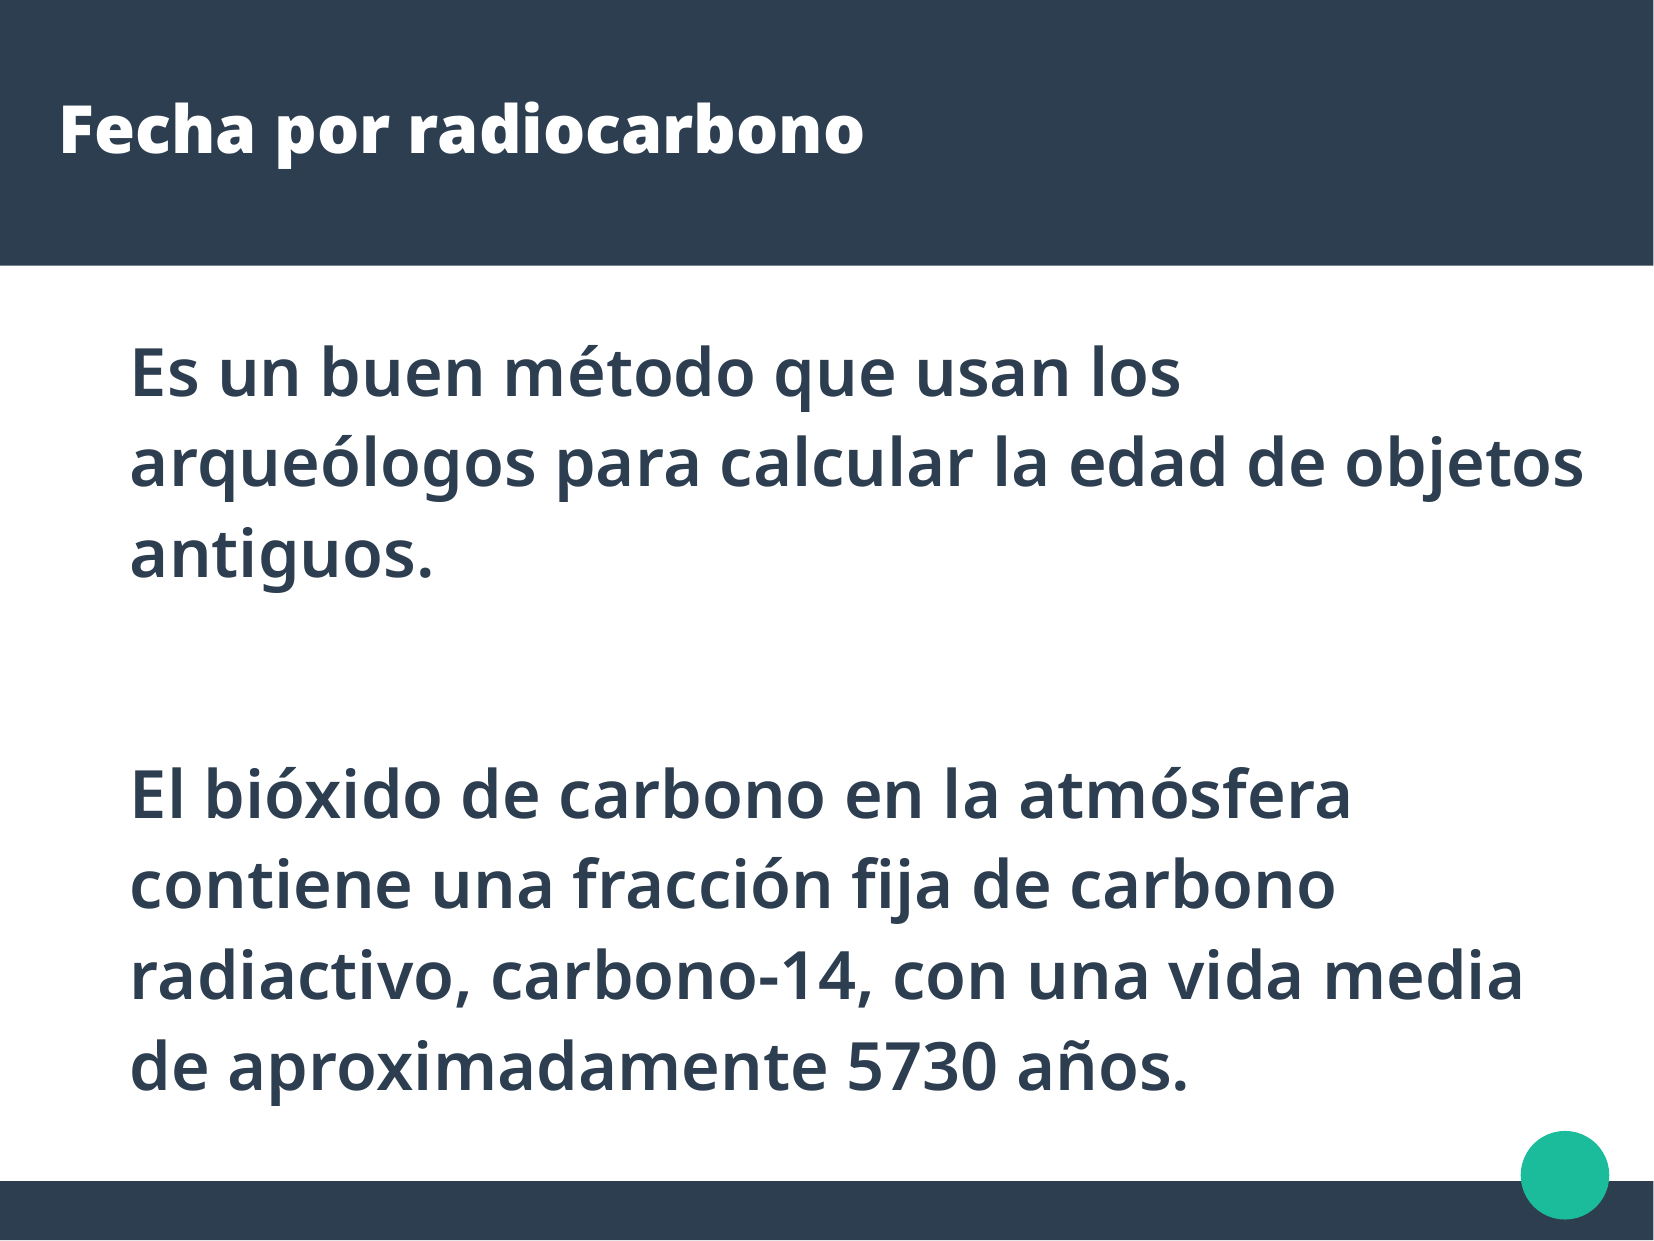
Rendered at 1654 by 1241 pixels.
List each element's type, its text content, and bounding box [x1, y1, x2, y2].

title Fecha por radiocarbono [59, 49, 1595, 207]
list Es un buen método que usan los arqueólogos para calcular la edad de objetos antiguos. El bióxido de carbono en la atmósfera contiene una fracción fija de carbono radiactivo, carbono-14, con una vida media de aproximadamente 5730 años. [59, 324, 1595, 1152]
